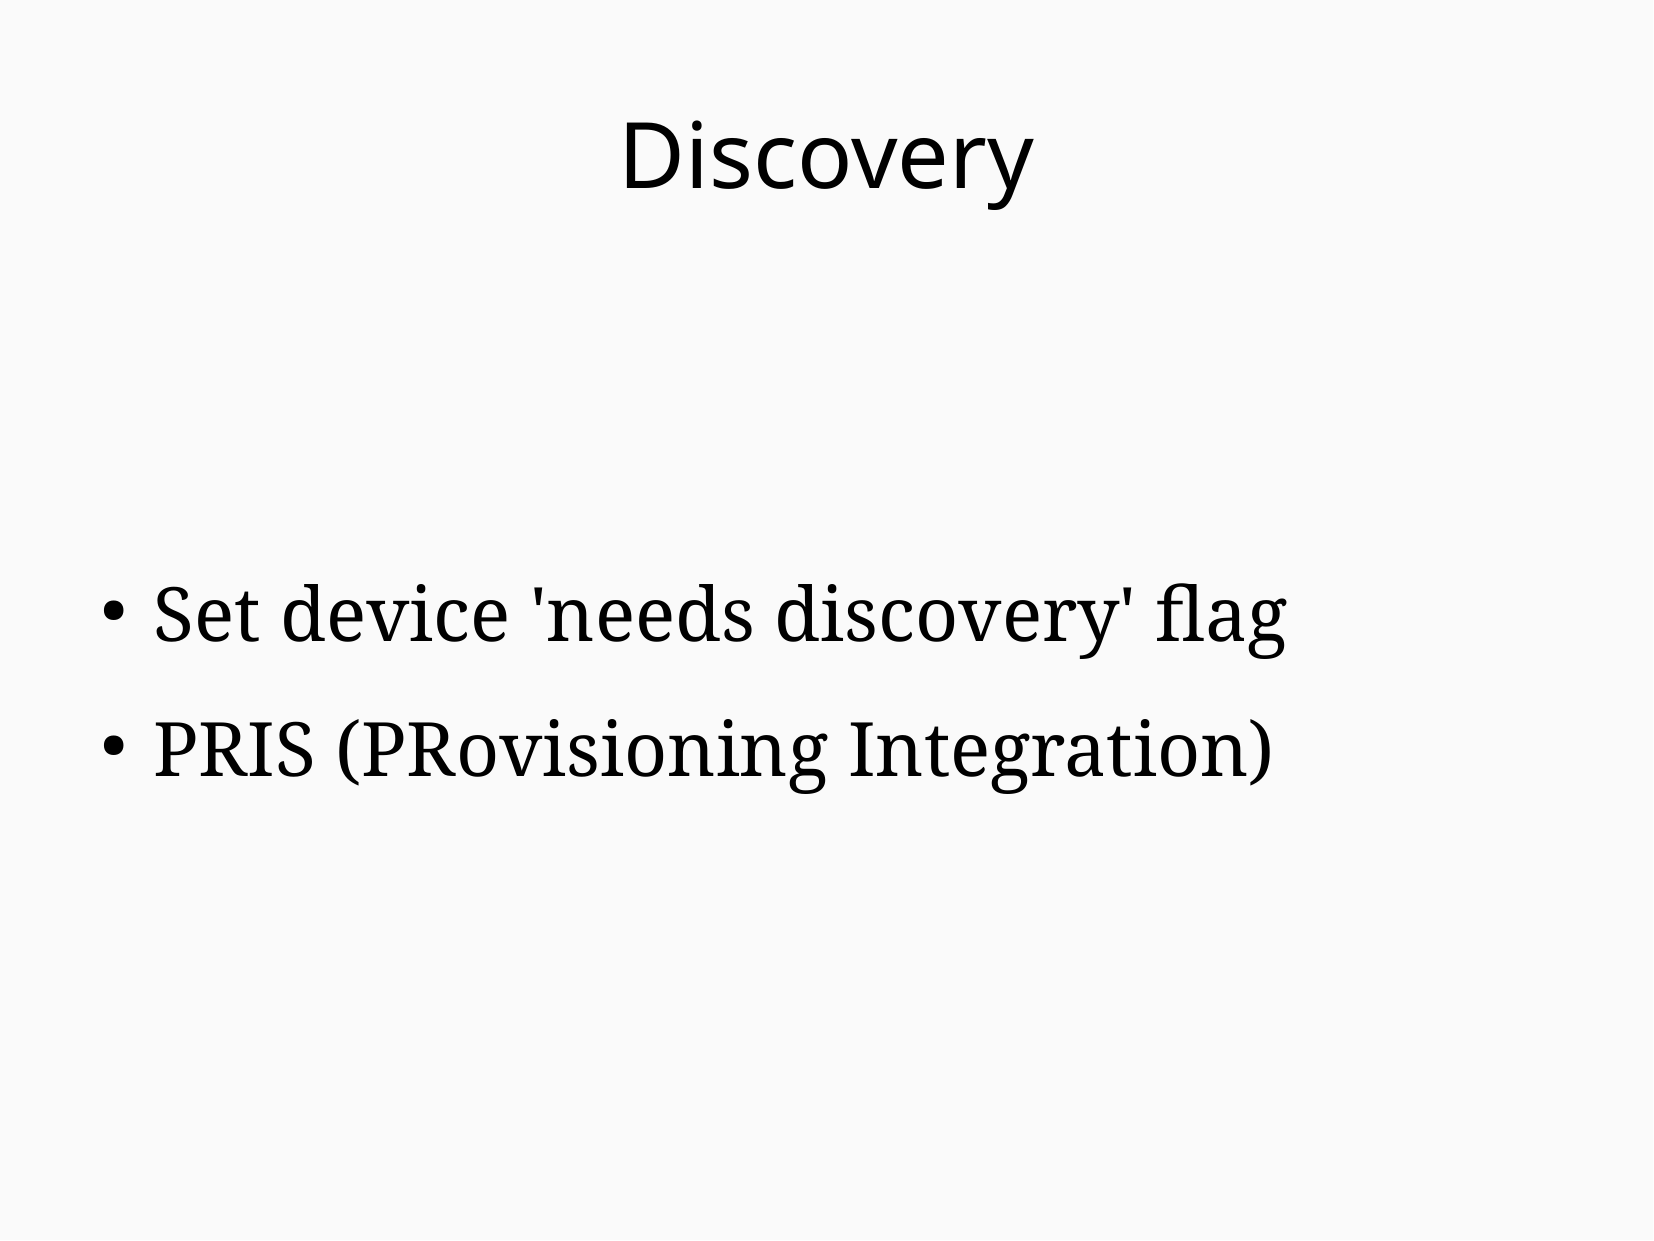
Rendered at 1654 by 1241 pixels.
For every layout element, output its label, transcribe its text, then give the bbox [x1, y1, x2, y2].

title Discovery [82, 49, 1571, 257]
list Set device 'needs discovery' flag PRIS (PRovisioning Integration) [82, 290, 1571, 1010]
